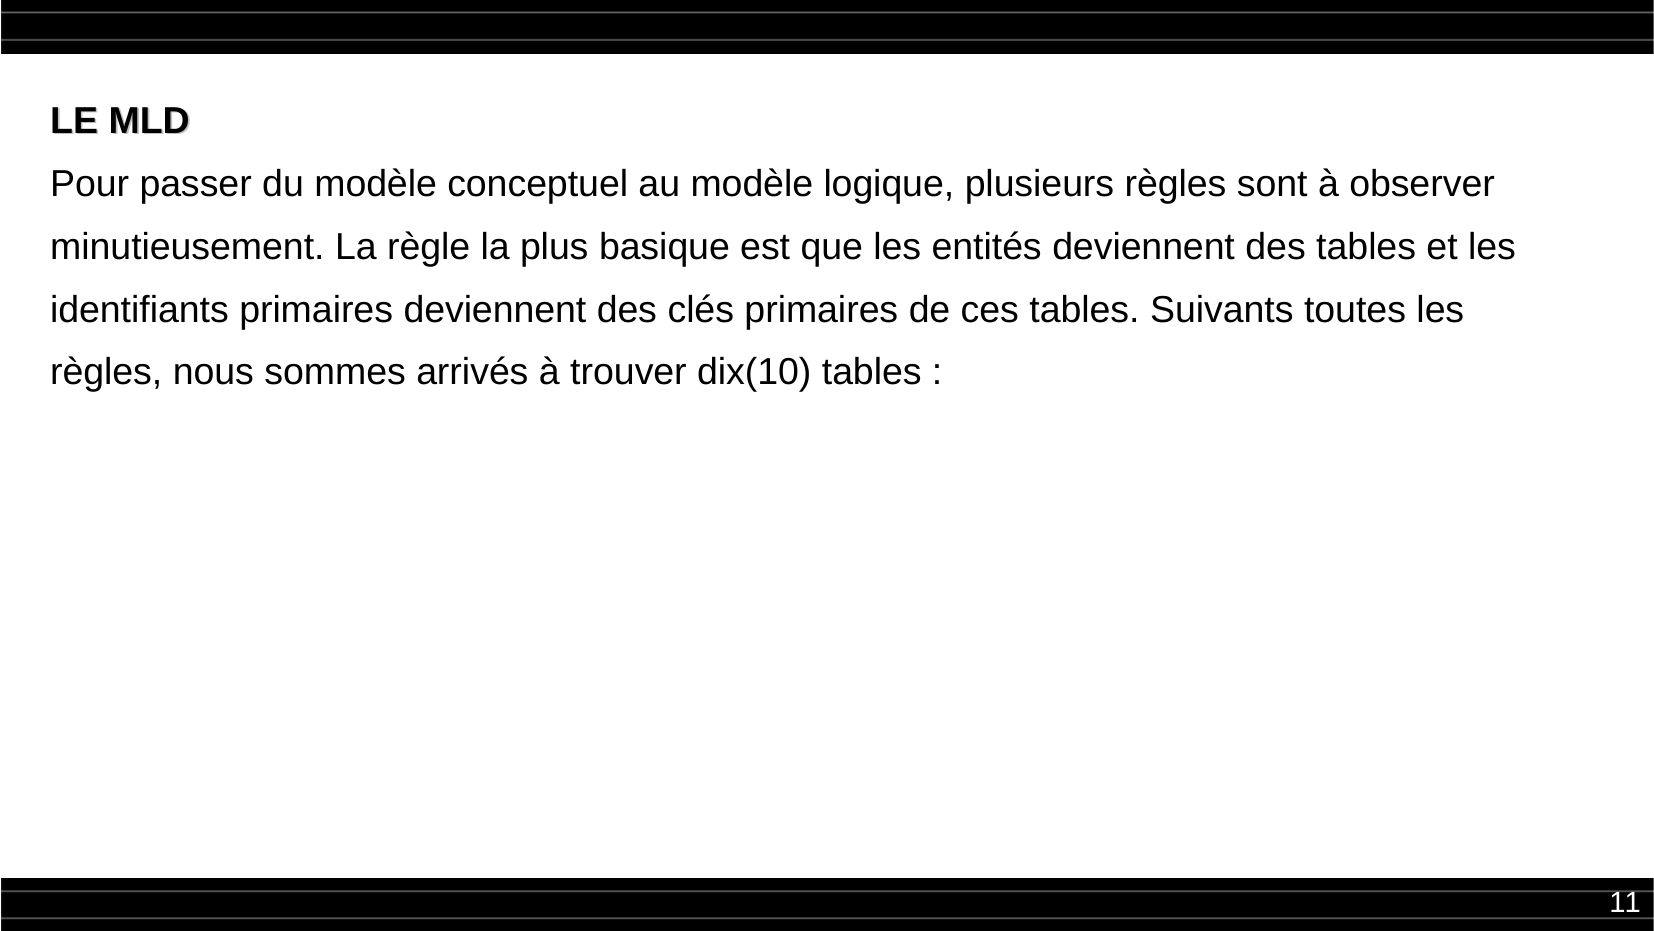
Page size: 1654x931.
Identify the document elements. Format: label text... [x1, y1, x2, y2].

picture [1, 878, 1654, 931]
picture [1, 0, 1654, 54]
text_box LE MLD Pour passer du modèle conceptuel au modèle logique, plusieurs règles sont à observer minutieusement. La règle la plus basique est que les entités deviennent des tables et les identifiants primaires deviennent des clés primaires de ces tables. Suivants toutes les règles, nous sommes arrivés à trouver dix(10) tables : [35, 70, 1607, 401]
